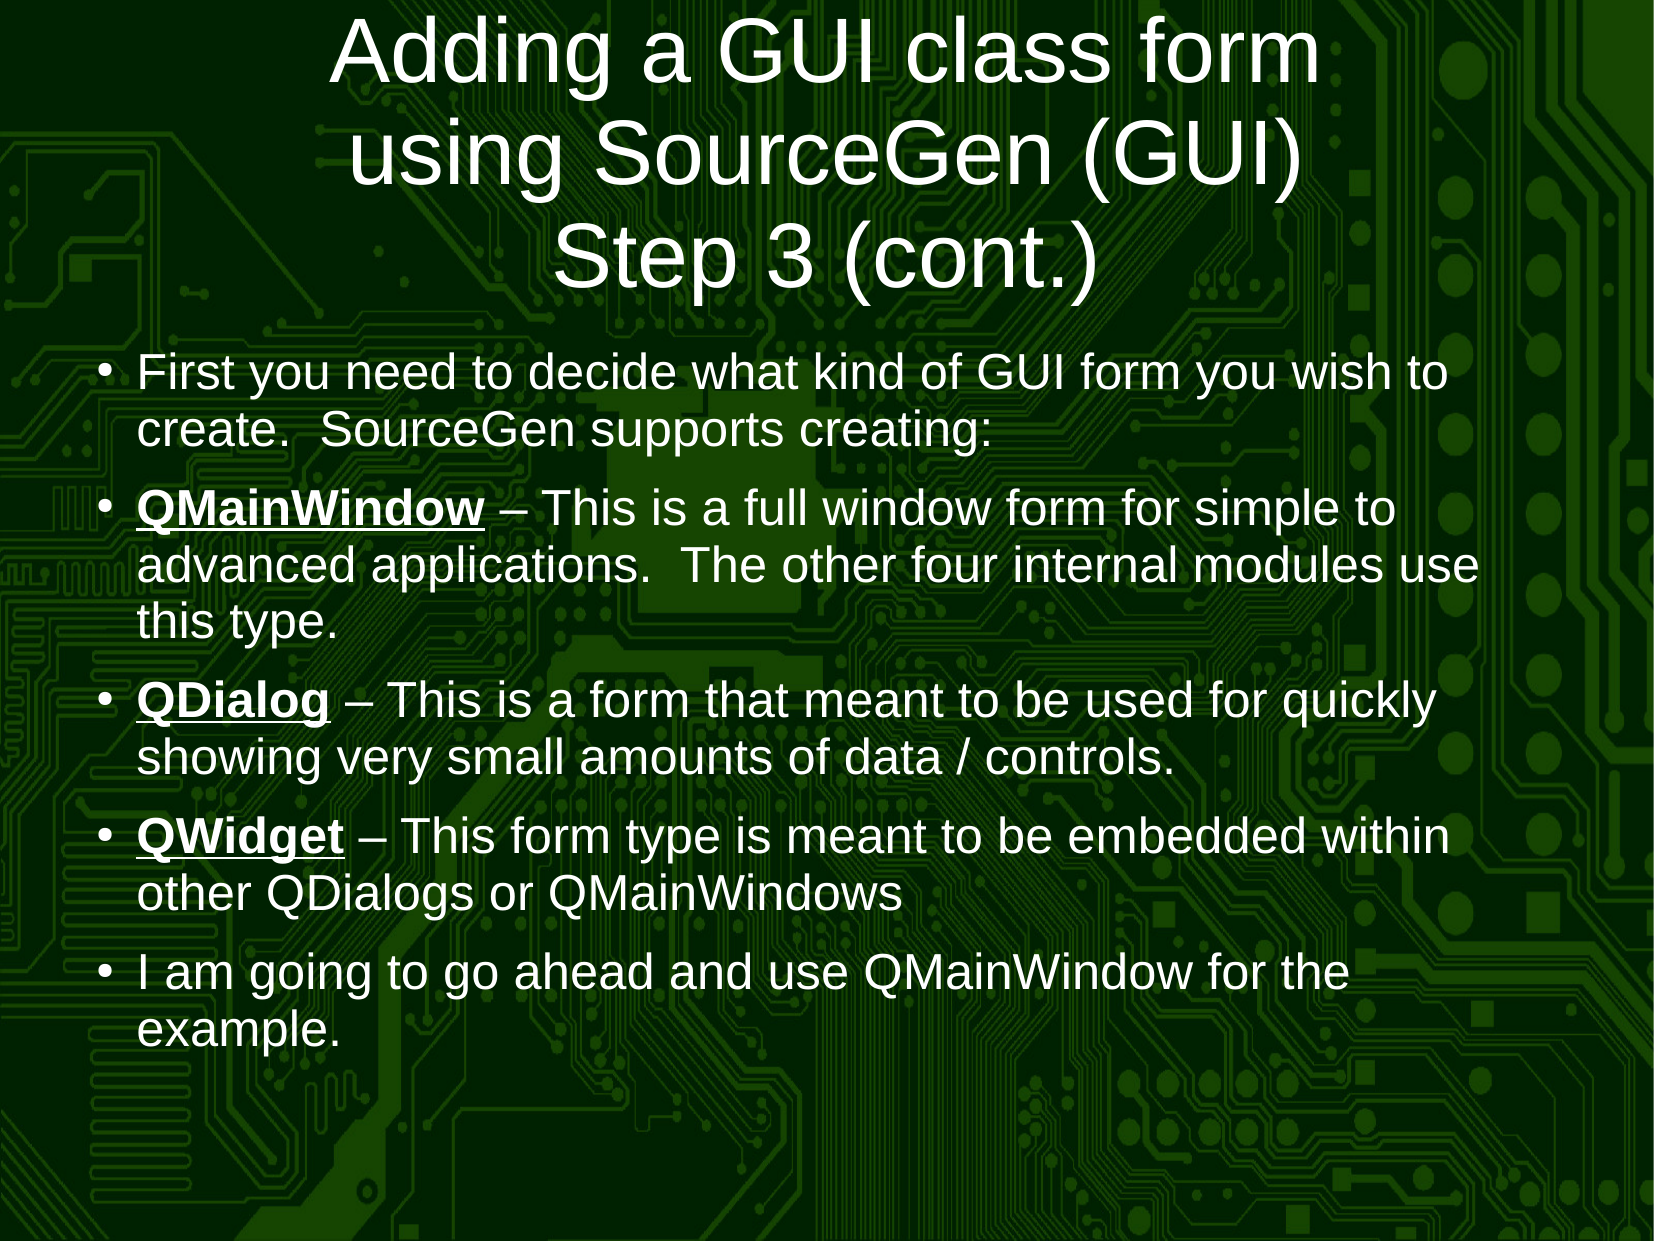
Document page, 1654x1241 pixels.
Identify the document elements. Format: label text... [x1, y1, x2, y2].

title Adding a GUI class form using SourceGen (GUI) Step 3 (cont.) [82, 0, 1571, 307]
list First you need to decide what kind of GUI form you wish to create. SourceGen supports creating: QMainWindow – This is a full window form for simple to advanced applications. The other four internal modules use this type. QDialog – This is a form that meant to be used for quickly showing very small amounts of data / controls. QWidget – This form type is meant to be embedded within other QDialogs or QMainWindows I am going to go ahead and use QMainWindow for the example. [82, 343, 1571, 1063]
picture [0, 0, 1654, 1241]
